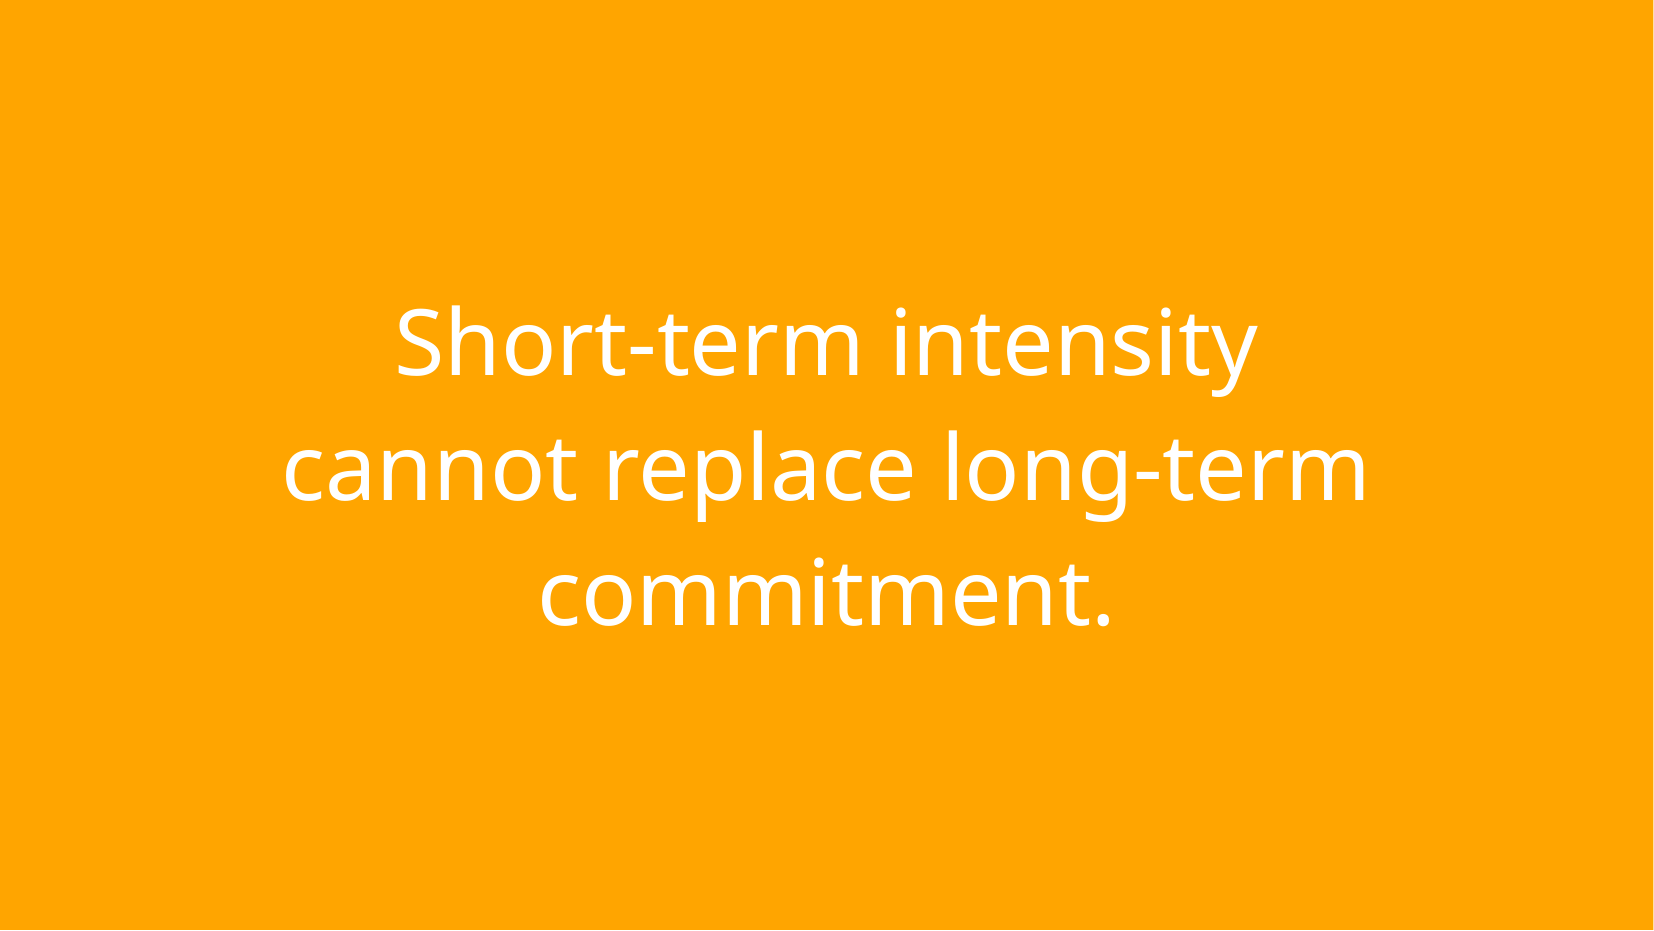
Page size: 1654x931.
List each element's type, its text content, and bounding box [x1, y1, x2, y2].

text_box Short-term intensity cannot replace long-term commitment. [236, 0, 1418, 931]
